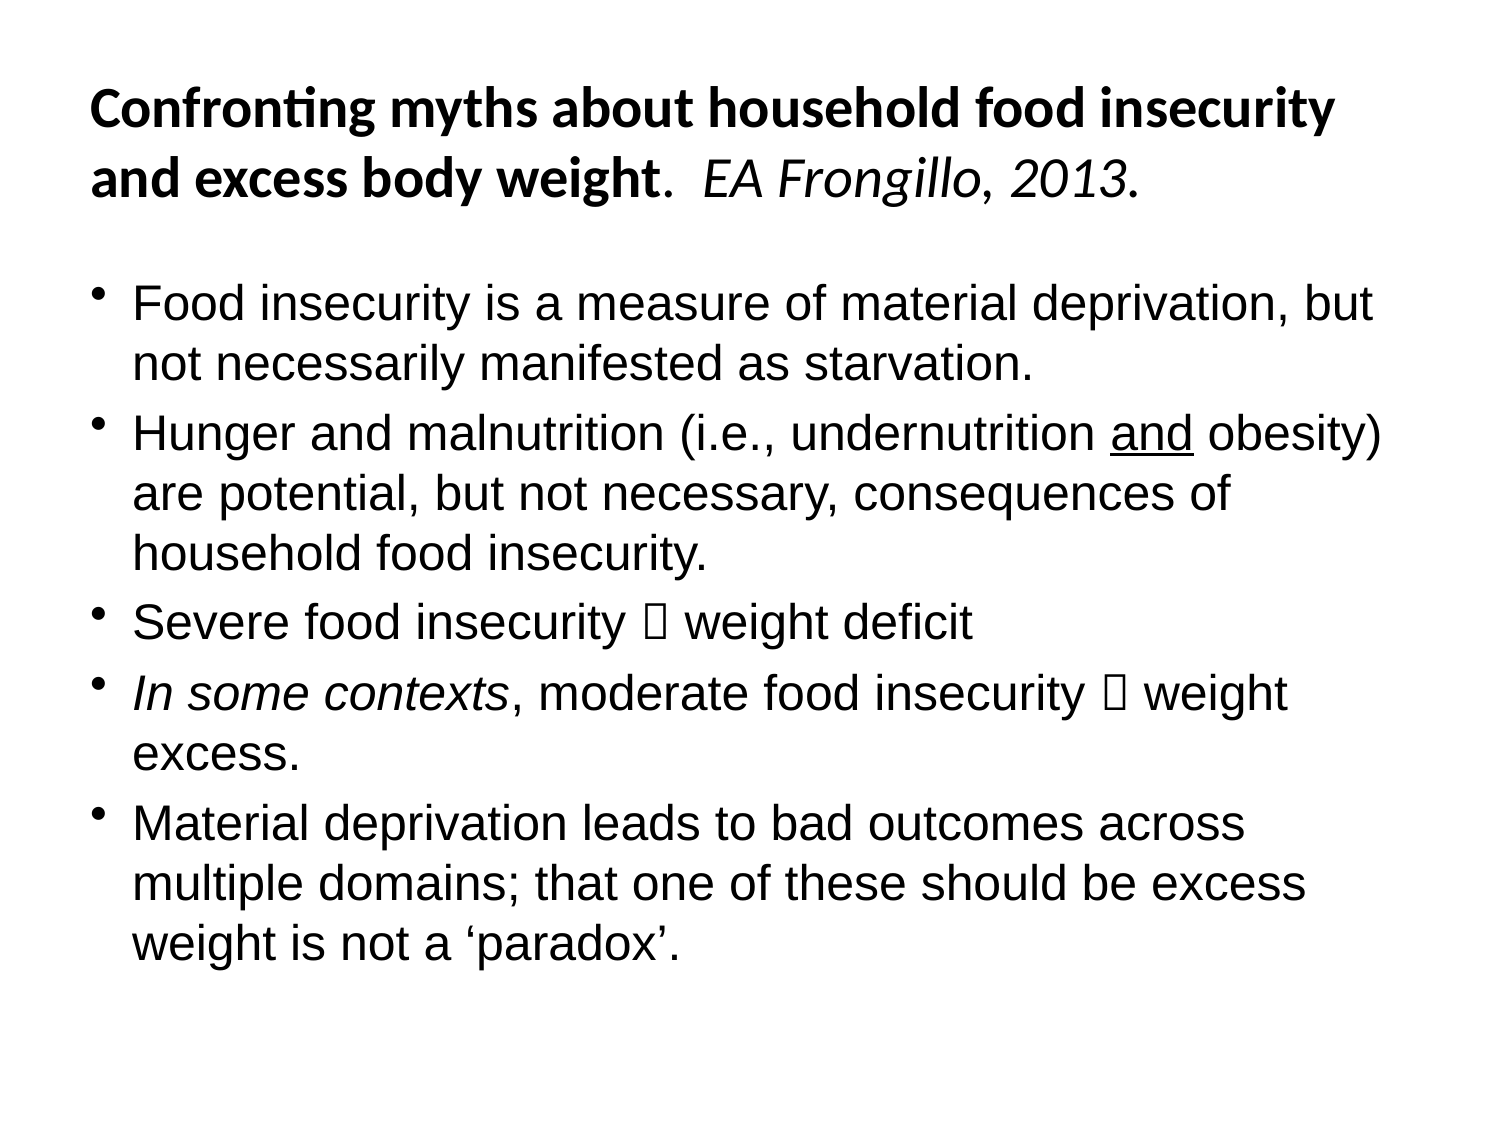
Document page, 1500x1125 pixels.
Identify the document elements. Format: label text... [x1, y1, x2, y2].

list Food insecurity is a measure of material deprivation, but not necessarily manifested as starvation. Hunger and malnutrition (i.e., undernutrition and obesity) are potential, but not necessary, consequences of household food insecurity. Severe food insecurity  weight deficit In some contexts, moderate food insecurity  weight excess. Material deprivation leads to bad outcomes across multiple domains; that one of these should be excess weight is not a ‘paradox’. [75, 262, 1425, 1005]
title Confronting myths about household food insecurity and excess body weight. EA Frongillo, 2013. [75, 45, 1425, 233]
